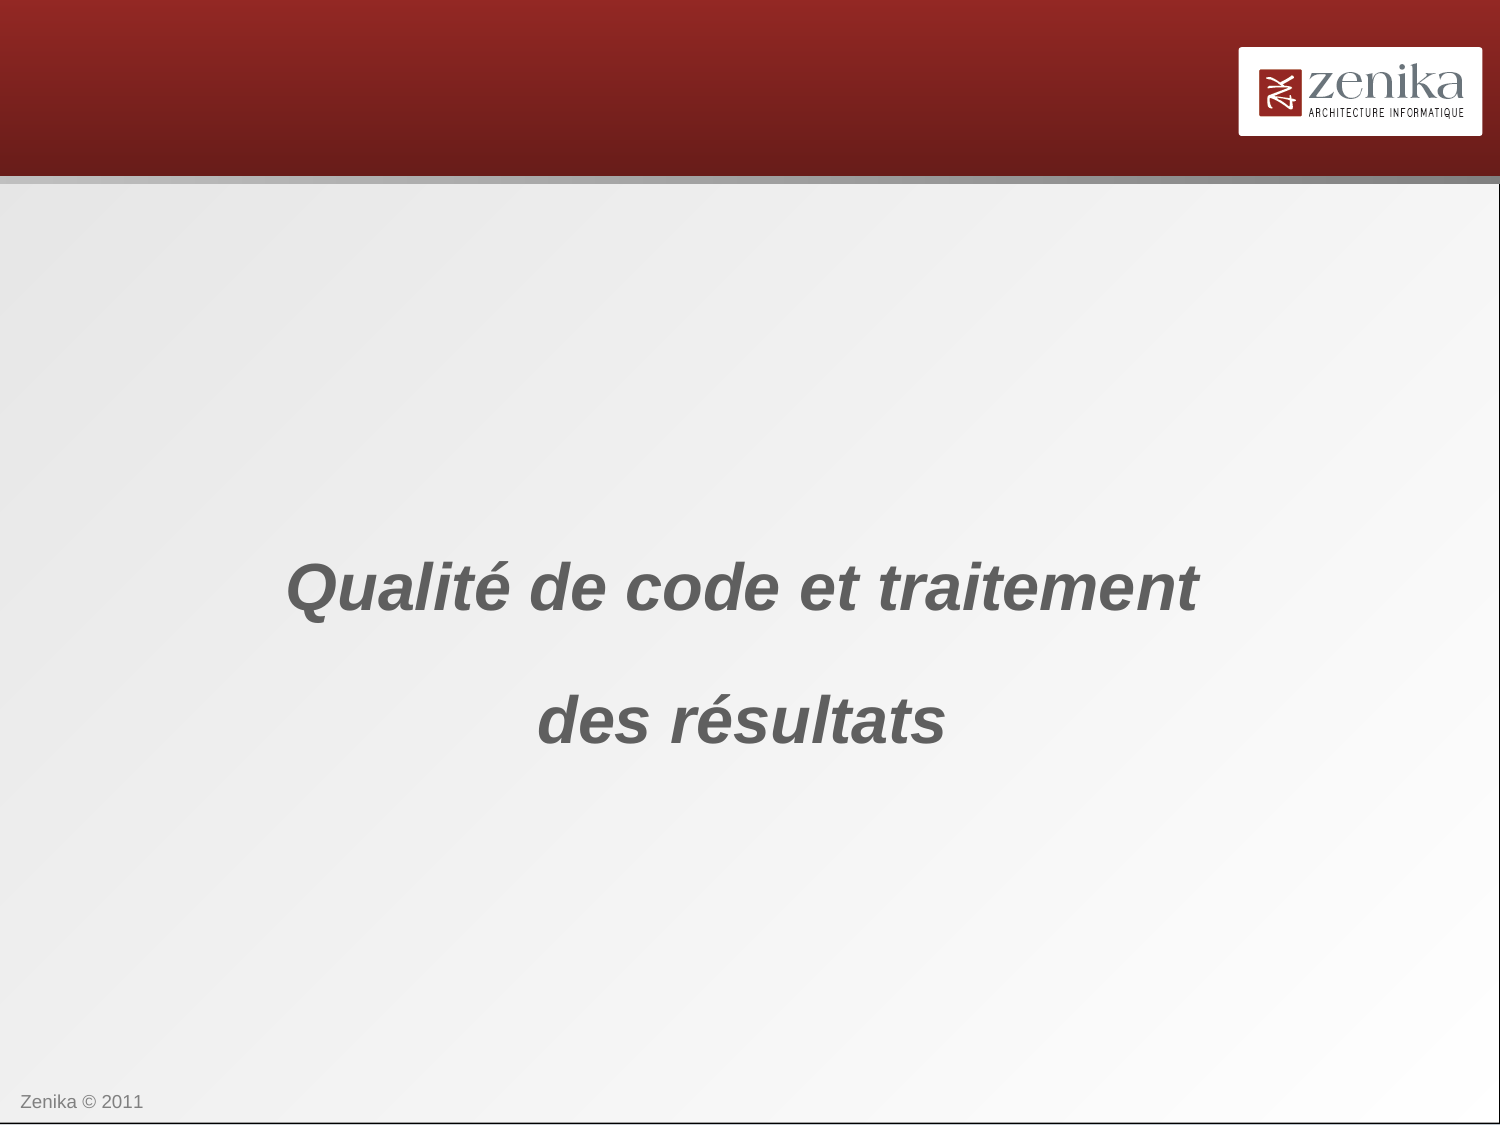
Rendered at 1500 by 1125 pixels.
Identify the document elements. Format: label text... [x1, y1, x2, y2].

text_box Qualité de code et traitement des résultats [50, 249, 1435, 1079]
picture [1257, 58, 1464, 125]
